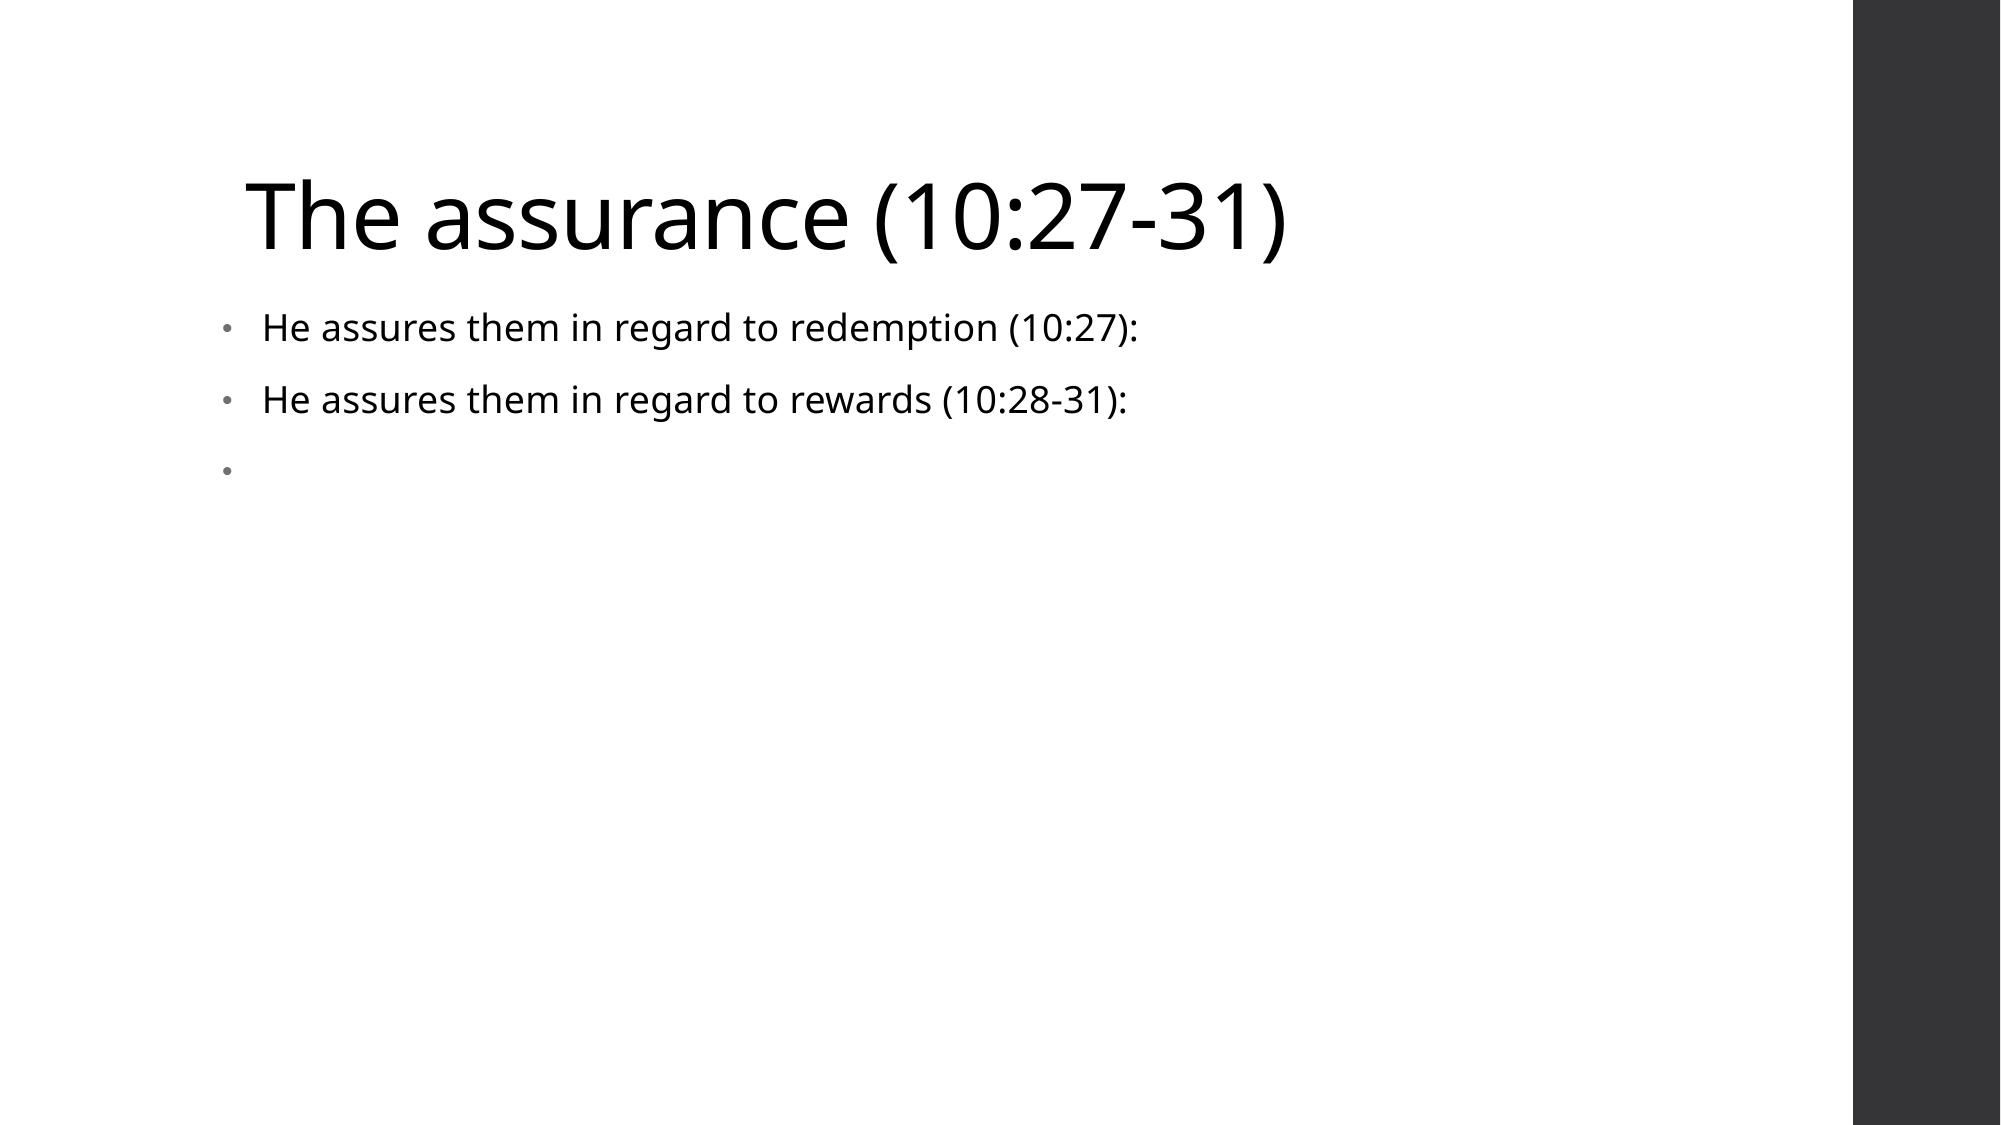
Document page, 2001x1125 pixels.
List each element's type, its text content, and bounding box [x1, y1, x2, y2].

title The assurance (10:27-31) [206, 60, 1797, 278]
list He assures them in regard to redemption (10:27): He assures them in regard to rewards (10:28-31): [206, 299, 1617, 1014]
